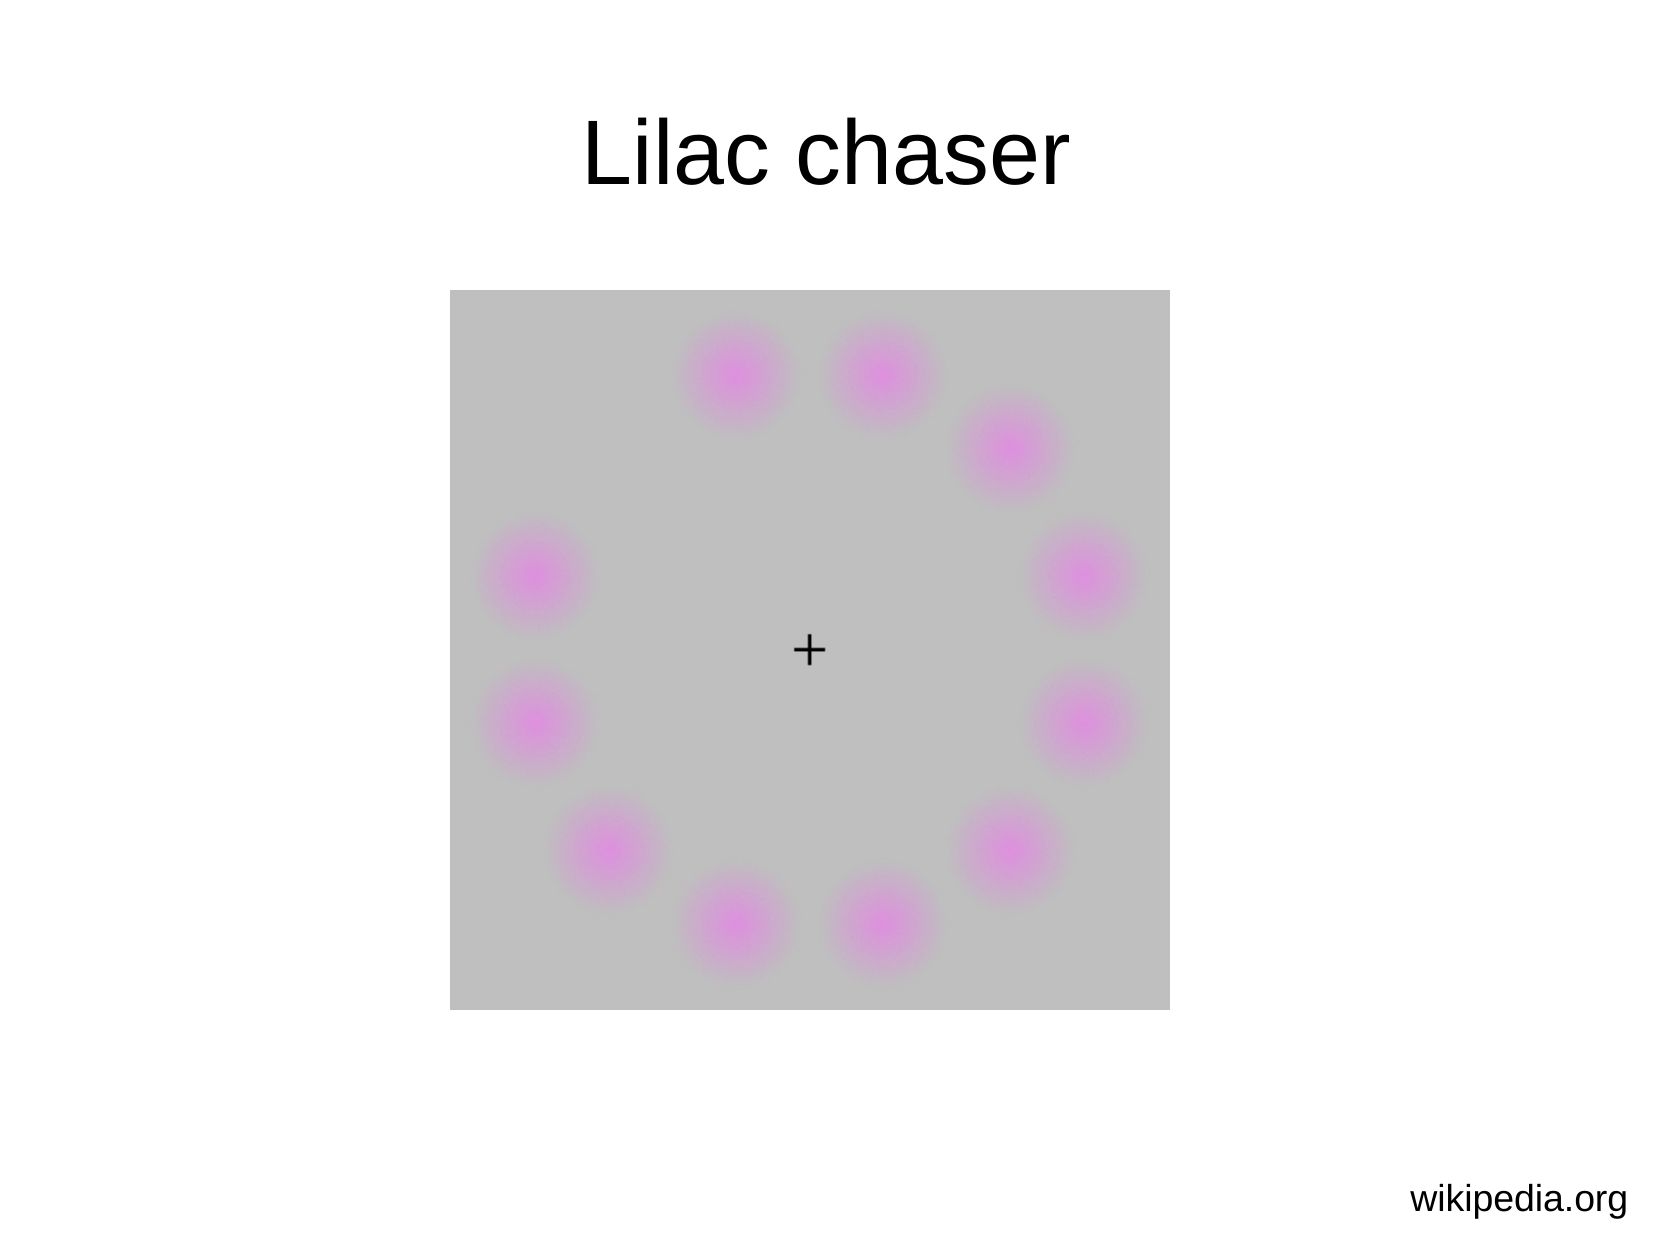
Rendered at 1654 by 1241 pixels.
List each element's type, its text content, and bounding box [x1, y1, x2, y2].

title Lilac chaser [82, 49, 1571, 257]
text_box wikipedia.org [1395, 1170, 1644, 1227]
picture [450, 290, 1170, 1010]
